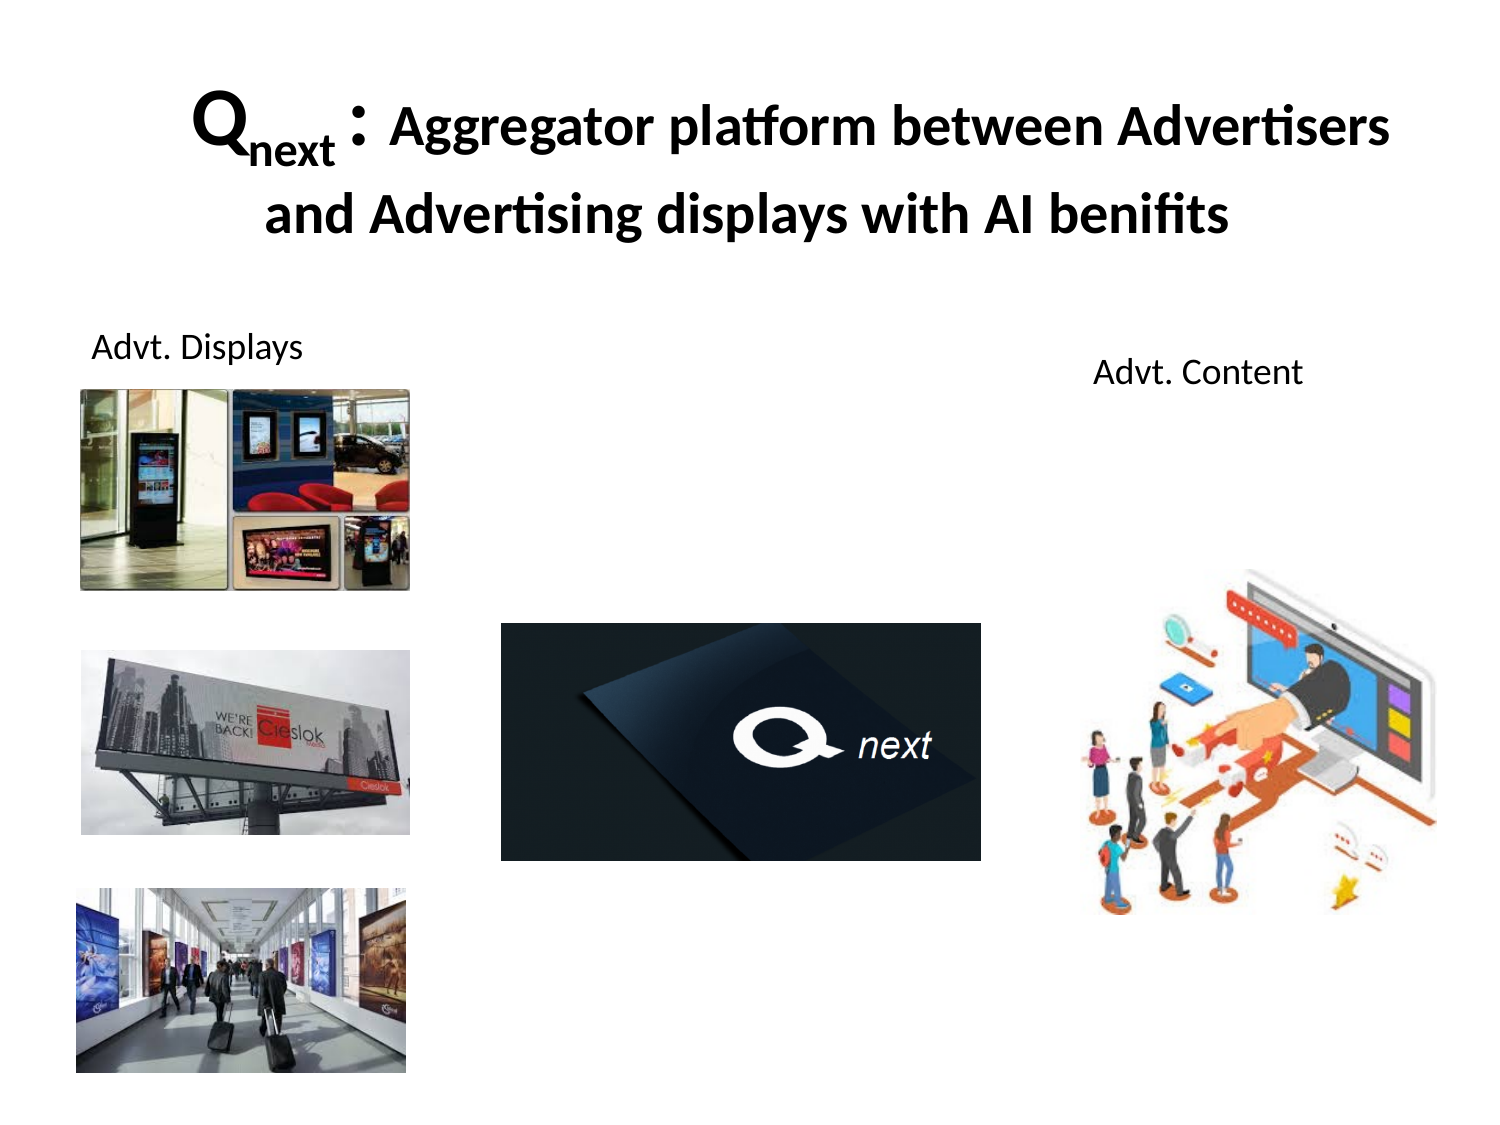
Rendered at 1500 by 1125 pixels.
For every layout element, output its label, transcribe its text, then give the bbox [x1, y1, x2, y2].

text_box Advt. Displays [76, 314, 410, 375]
text_box Qnext : Aggregator platform between Advertisers and Advertising displays with AI benifits [176, 54, 1407, 254]
picture [81, 650, 410, 835]
text_box Advt. Content [1078, 339, 1412, 400]
picture [1080, 569, 1437, 915]
picture [76, 888, 406, 1074]
picture [80, 389, 410, 591]
picture [501, 623, 981, 862]
